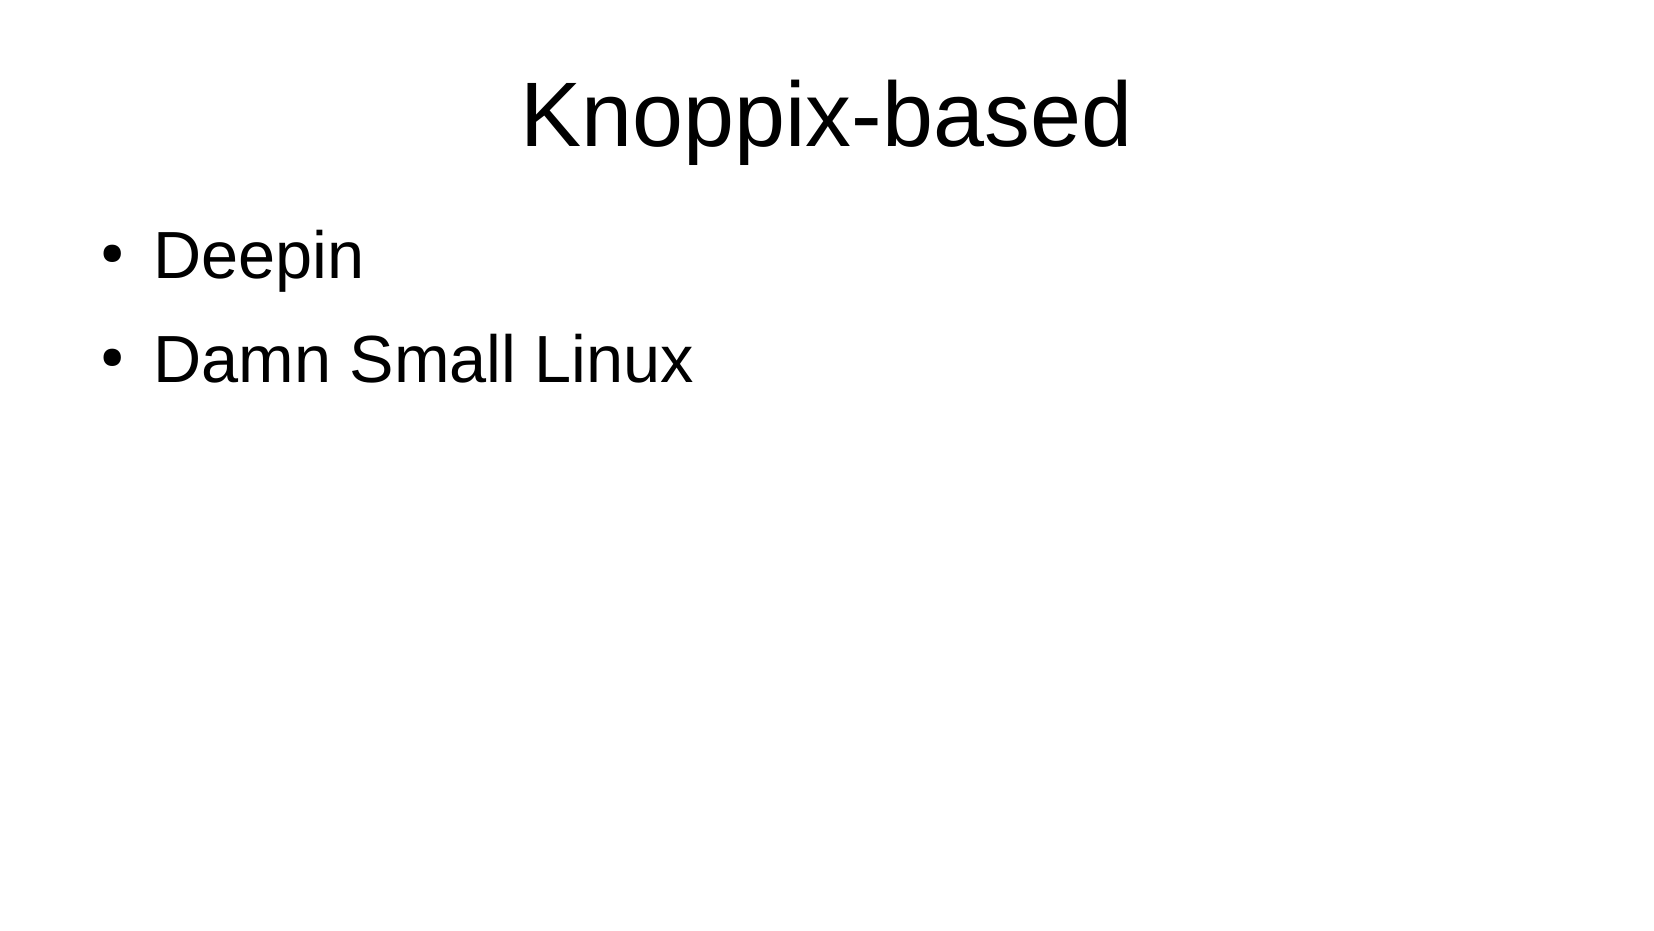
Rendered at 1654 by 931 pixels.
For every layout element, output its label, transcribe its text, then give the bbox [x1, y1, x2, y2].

title Knoppix-based [82, 37, 1571, 193]
list Deepin Damn Small Linux [82, 217, 1571, 758]
